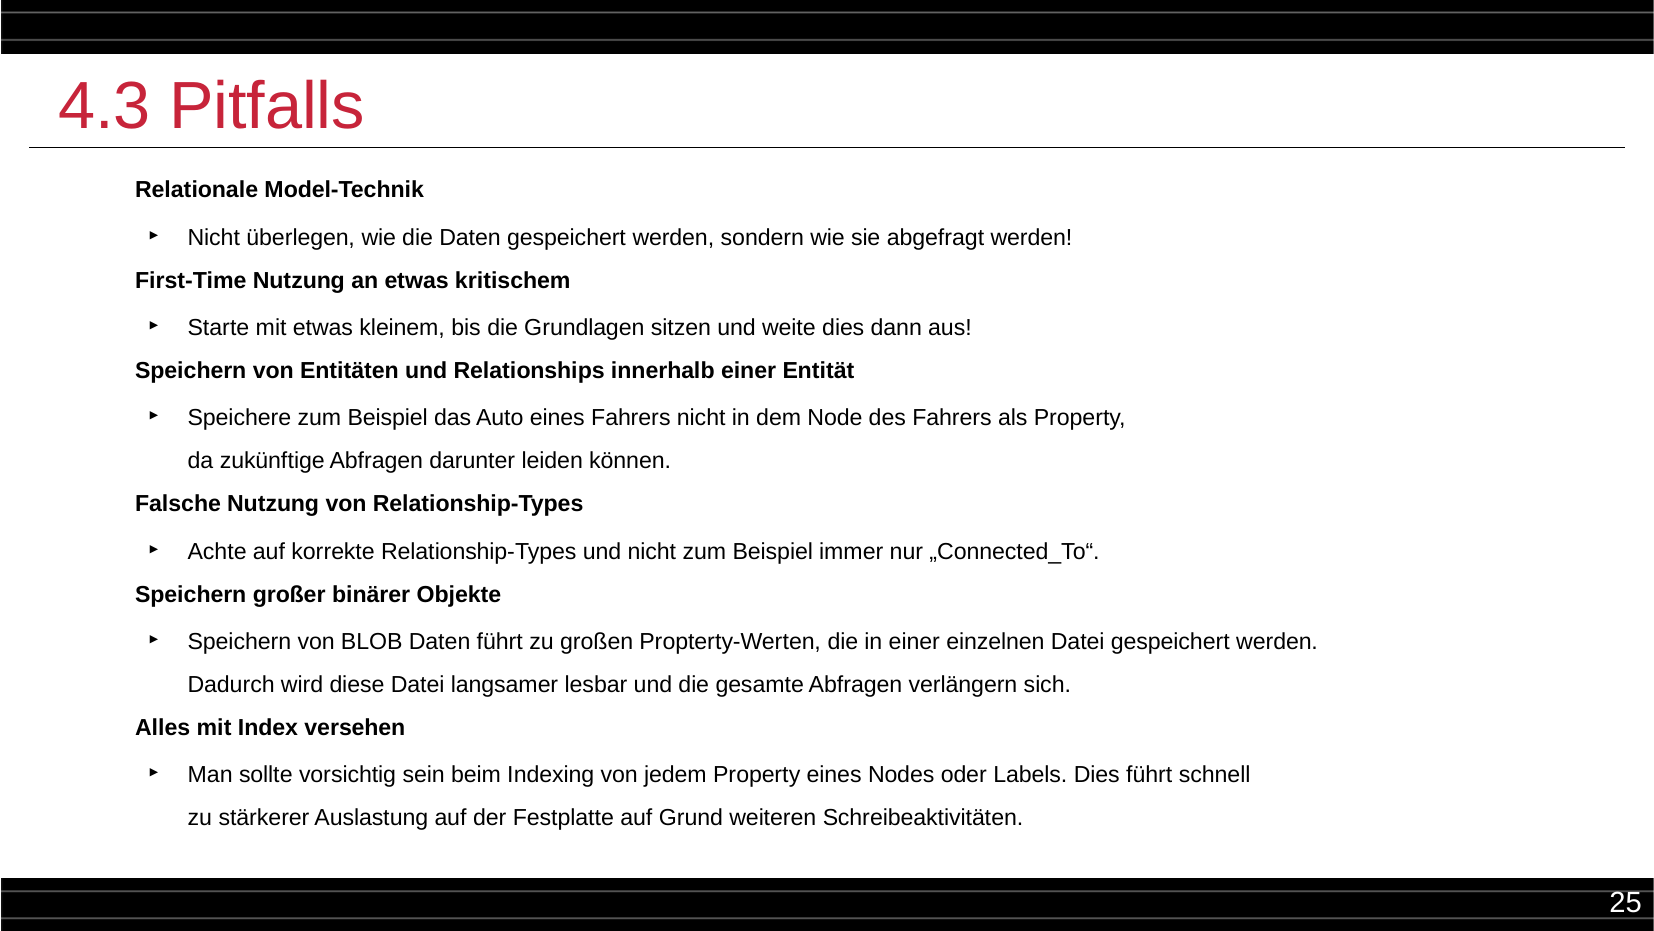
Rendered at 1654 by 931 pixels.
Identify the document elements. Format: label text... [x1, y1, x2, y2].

list Relationale Model-Technik Nicht überlegen, wie die Daten gespeichert werden, sondern wie sie abgefragt werden! First-Time Nutzung an etwas kritischem Starte mit etwas kleinem, bis die Grundlagen sitzen und weite dies dann aus! Speichern von Entitäten und Relationships innerhalb einer Entität Speichere zum Beispiel das Auto eines Fahrers nicht in dem Node des Fahrers als Property, da zukünftige Abfragen darunter leiden können. Falsche Nutzung von Relationship-Types Achte auf korrekte Relationship-Types und nicht zum Beispiel immer nur „Connected_To“. Speichern großer binärer Objekte Speichern von BLOB Daten führt zu großen Propterty-Werten, die in einer einzelnen Datei gespeichert werden. Dadurch wird diese Datei langsamer lesbar und die gesamte Abfragen verlängern sich. Alles mit Index versehen Man sollte vorsichtig sein beim Indexing von jedem Property eines Nodes oder Labels. Dies führt schnell zu stärkerer Auslastung auf der Festplatte auf Grund weiteren Schreibeaktivitäten. [82, 177, 1571, 845]
picture [1, 878, 1654, 931]
picture [1, 0, 1654, 54]
title 4.3 Pitfalls [58, 63, 1547, 147]
